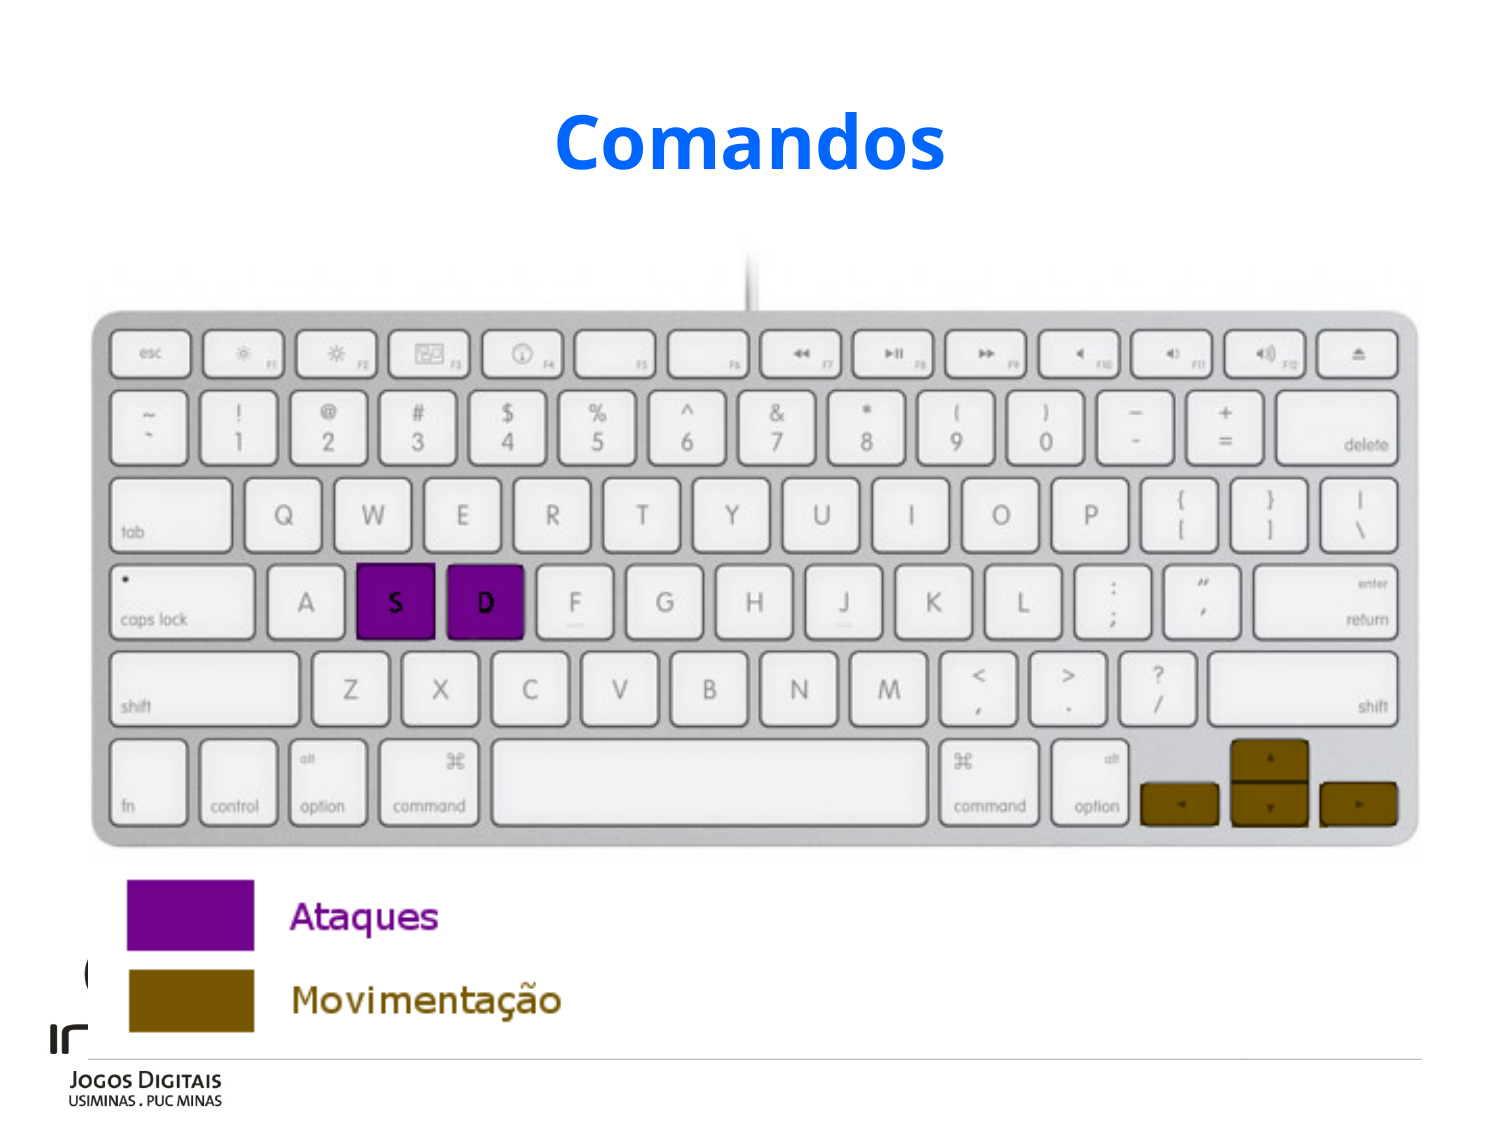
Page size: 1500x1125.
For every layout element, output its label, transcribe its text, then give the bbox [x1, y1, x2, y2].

title Comandos [75, 41, 1426, 237]
picture [88, 219, 1422, 1062]
